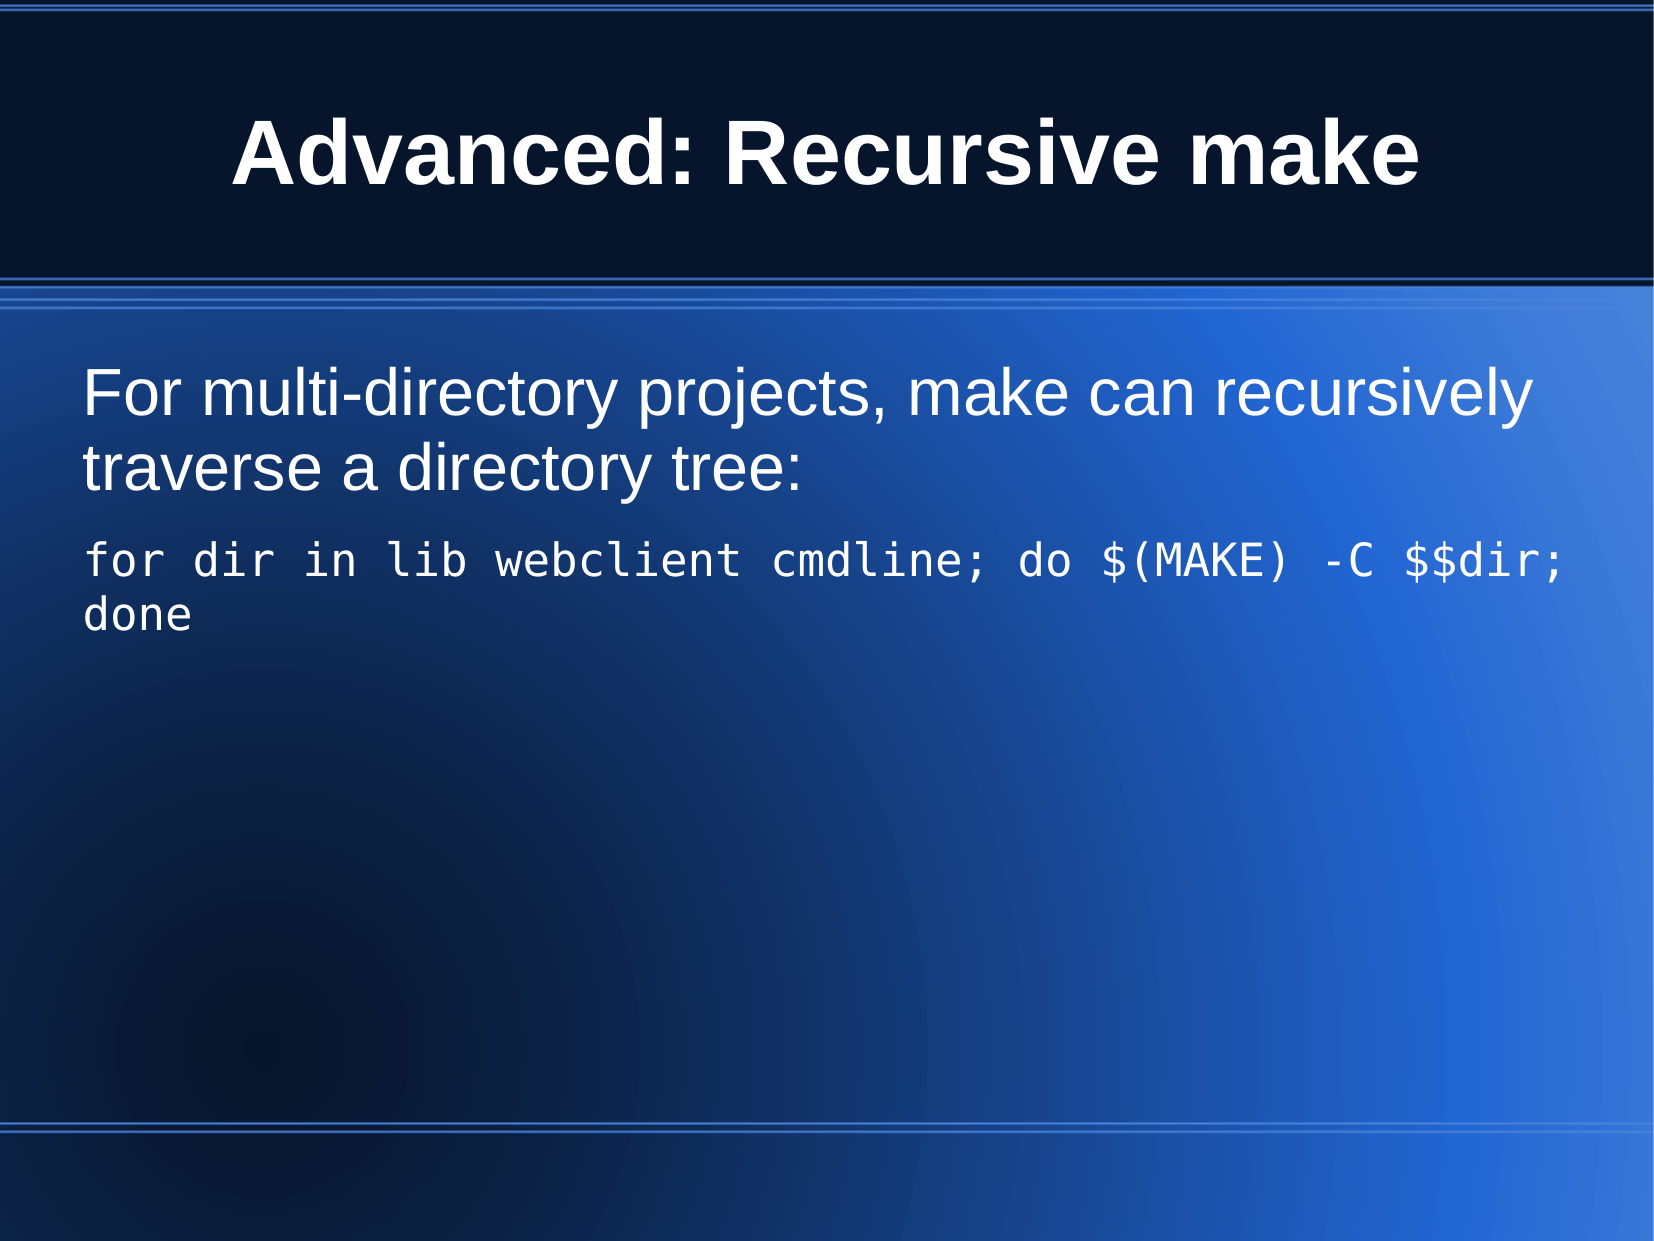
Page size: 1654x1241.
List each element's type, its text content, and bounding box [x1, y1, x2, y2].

title Advanced: Recursive make [82, 49, 1571, 257]
list For multi-directory projects, make can recursively traverse a directory tree: for dir in lib webclient cmdline; do $(MAKE) -C $$dir; done [82, 355, 1571, 1058]
picture [0, 0, 1654, 1241]
